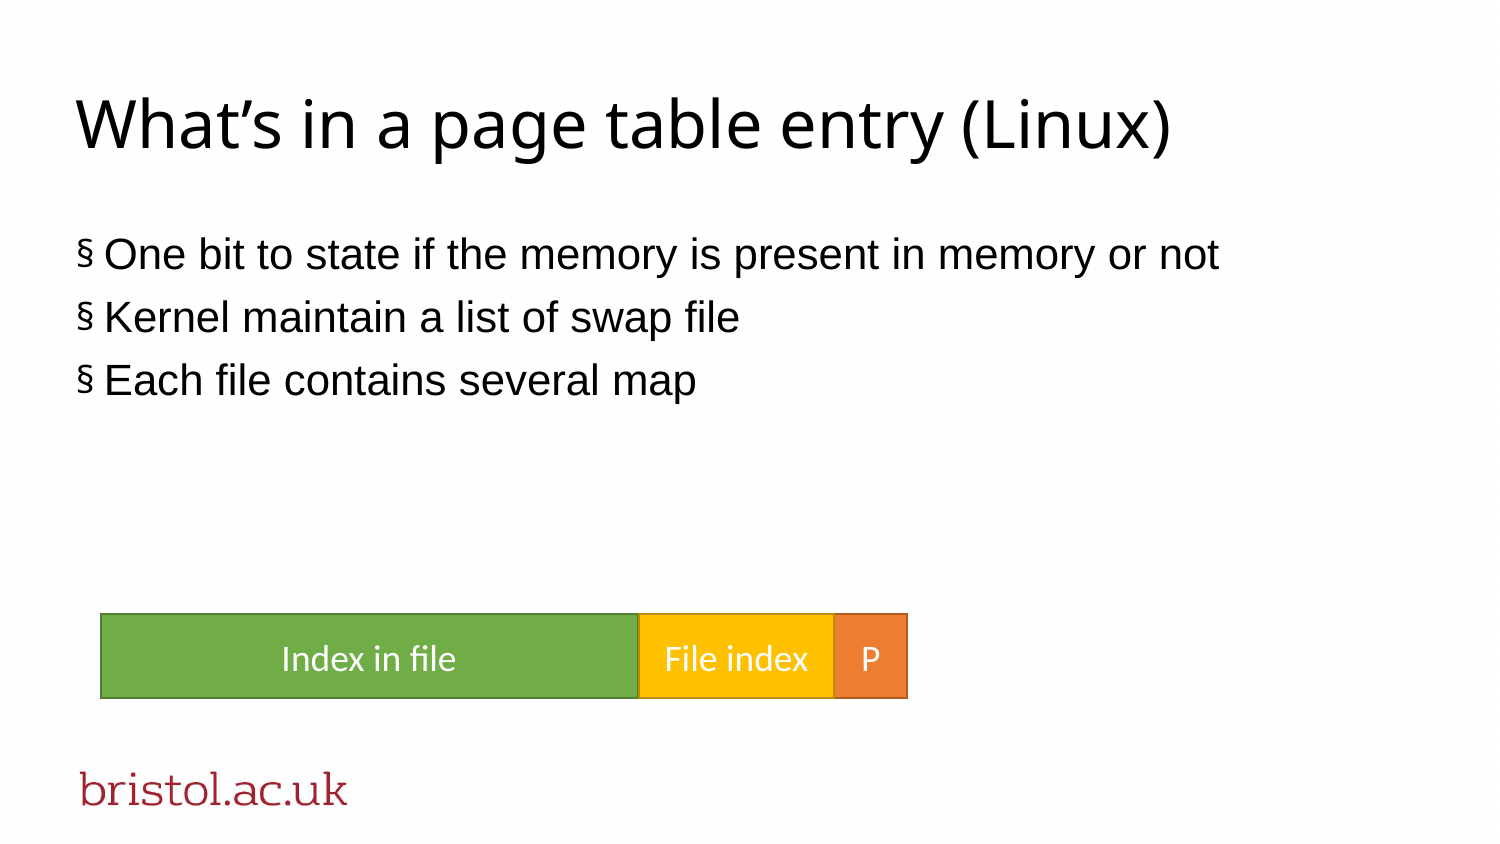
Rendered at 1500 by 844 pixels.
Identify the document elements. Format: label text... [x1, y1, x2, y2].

text_box File index [639, 614, 834, 698]
title What’s in a page table entry (Linux) [60, 44, 1440, 209]
list One bit to state if the memory is present in memory or not Kernel maintain a list of swap file Each file contains several map [60, 224, 1440, 699]
text_box P [834, 614, 907, 698]
text_box Index in file [101, 614, 638, 698]
